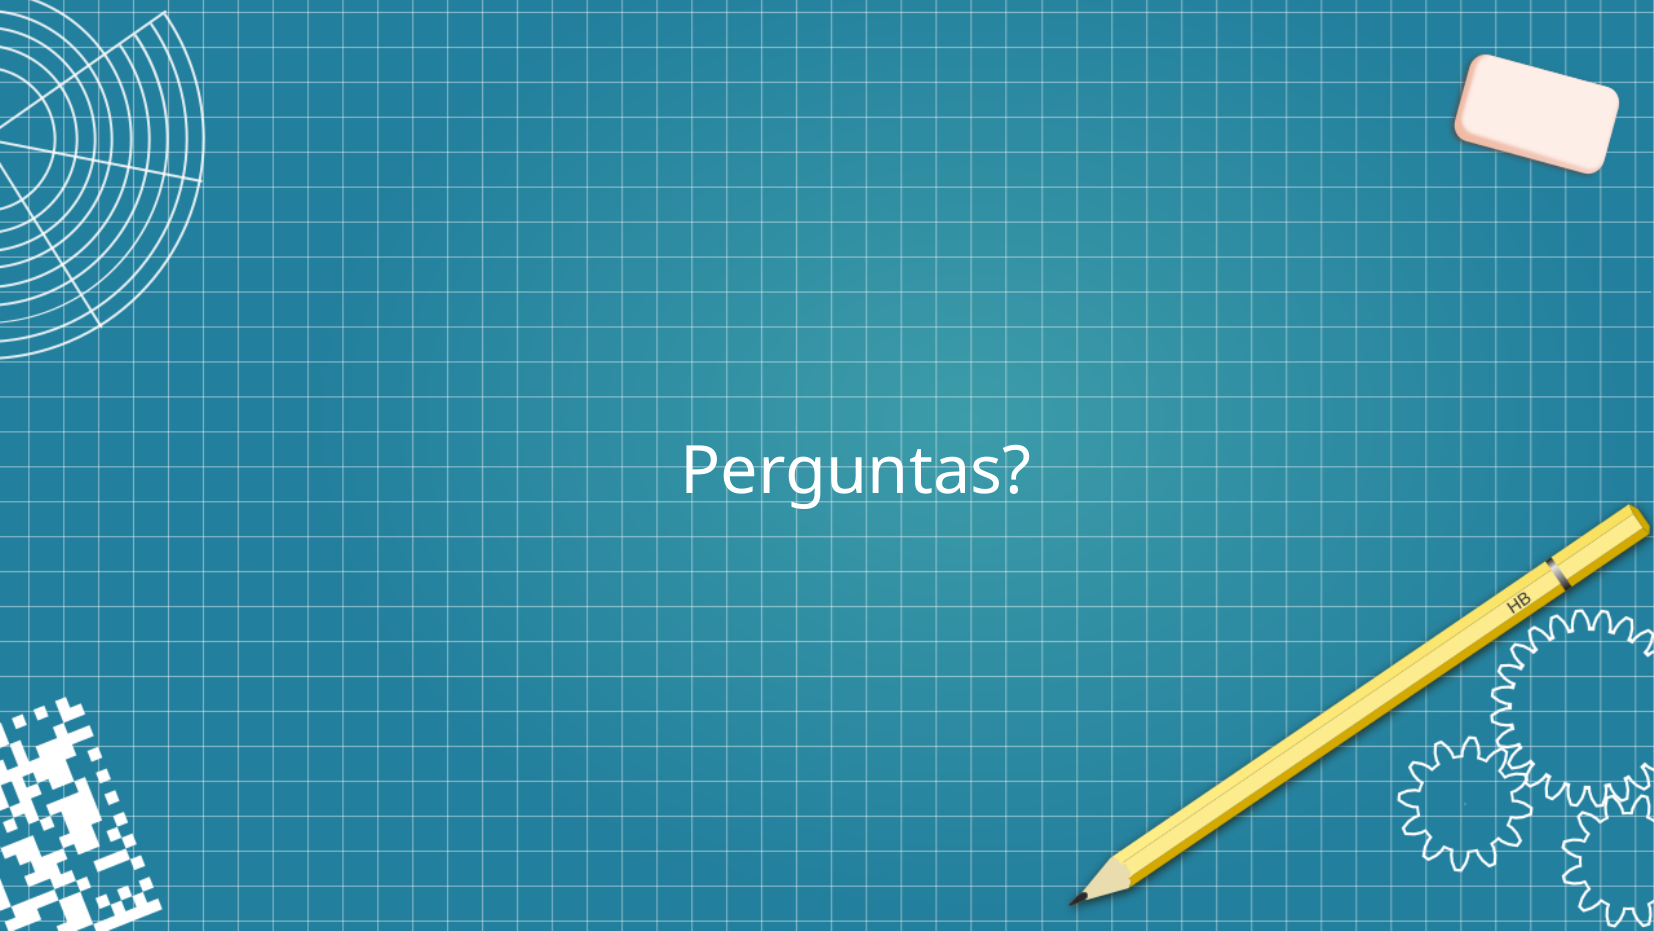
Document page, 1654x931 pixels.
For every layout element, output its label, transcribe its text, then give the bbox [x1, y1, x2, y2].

picture [0, 0, 1654, 931]
title Perguntas? [265, 389, 1447, 546]
